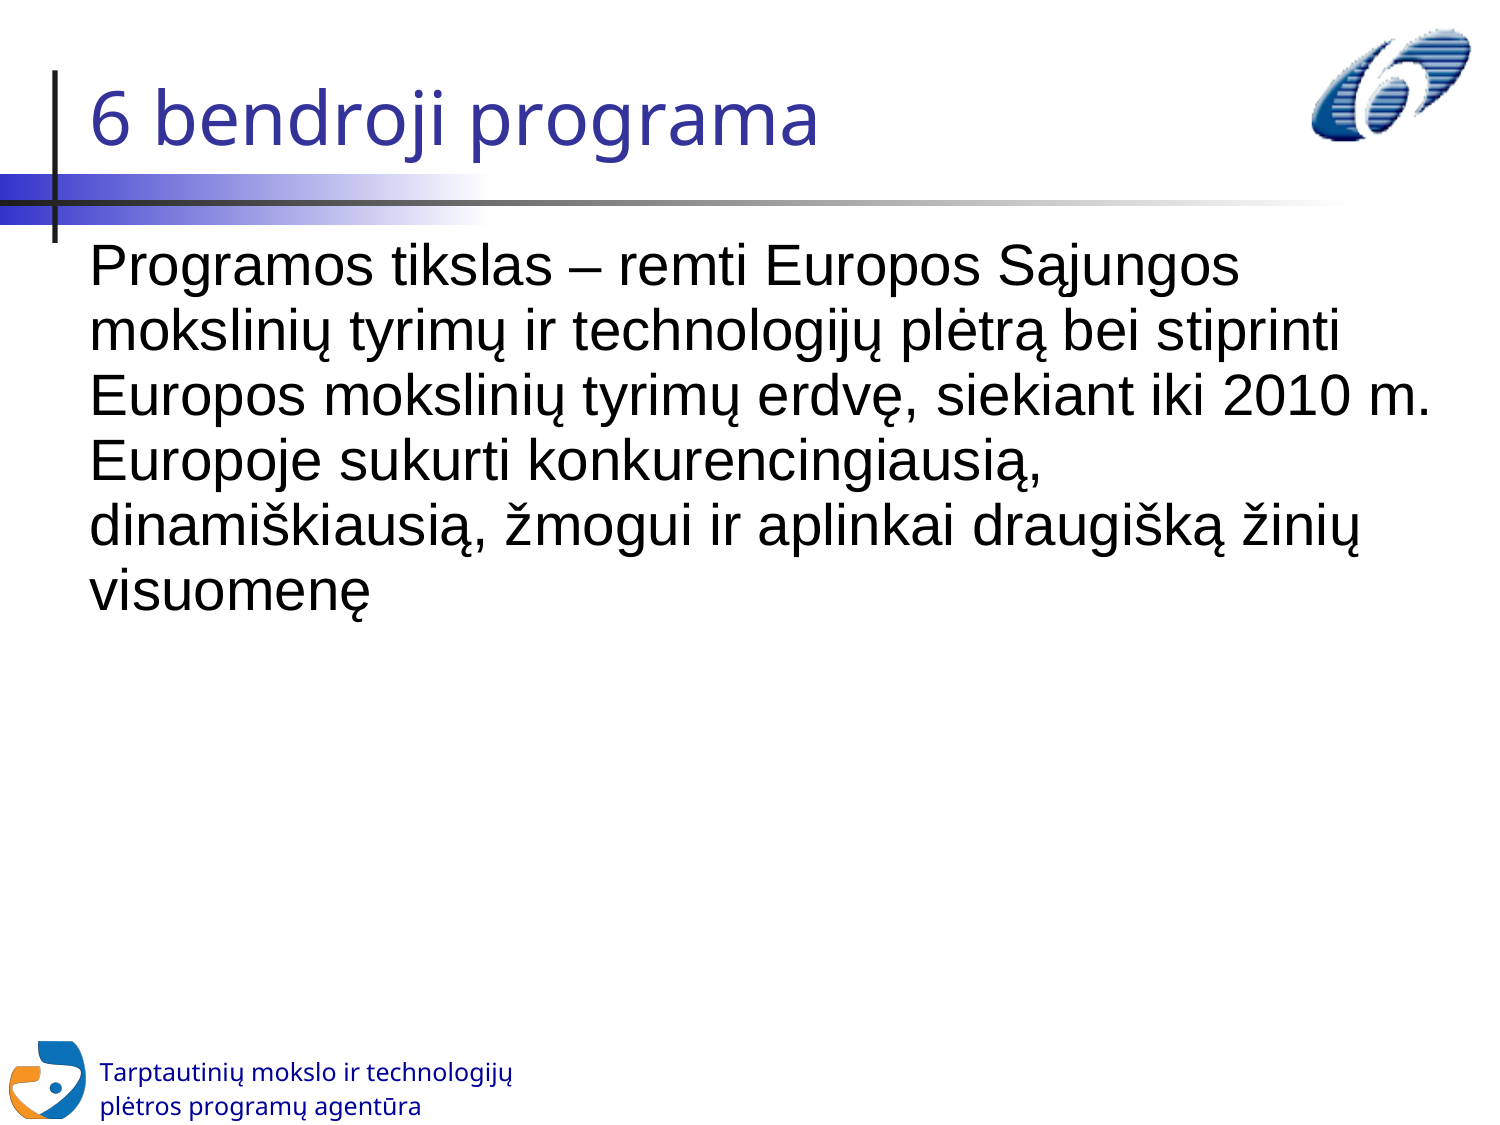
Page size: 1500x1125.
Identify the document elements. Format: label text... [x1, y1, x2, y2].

picture [9, 1041, 86, 1119]
title 6 bendroji programa [75, 37, 1471, 175]
list Programos tikslas – remti Europos Sąjungos mokslinių tyrimų ir technologijų plėtrą bei stiprinti Europos mokslinių tyrimų erdvę, siekiant iki 2010 m. Europoje sukurti konkurencingiausią, dinamiškiausią, žmogui ir aplinkai draugišką žinių visuomenę [74, 224, 1475, 1051]
picture [1305, 22, 1477, 152]
